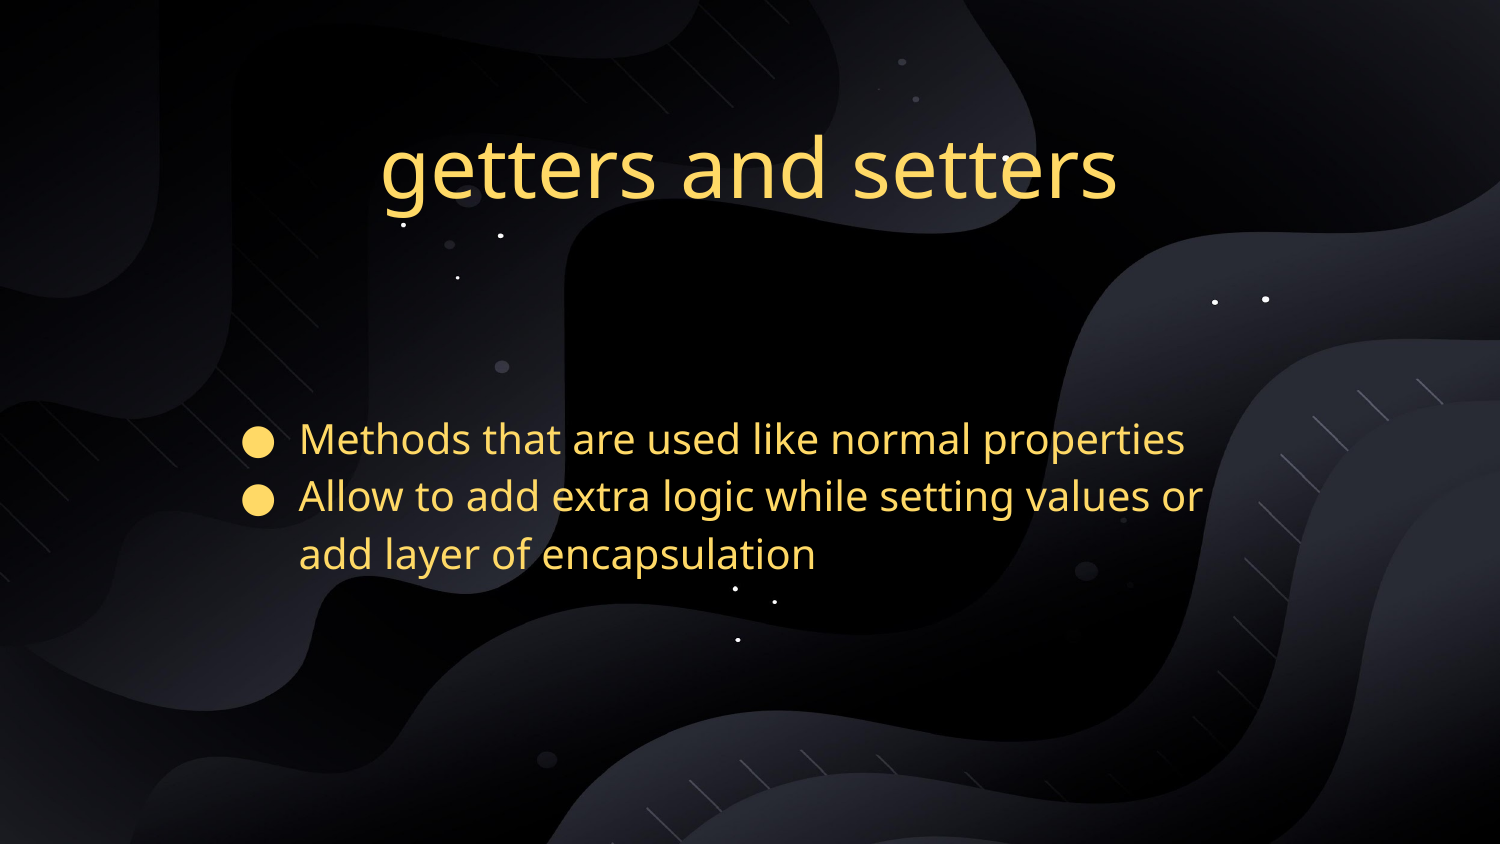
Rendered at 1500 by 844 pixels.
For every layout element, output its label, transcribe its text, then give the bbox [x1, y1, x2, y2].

list Methods that are used like normal properties Allow to add extra logic while setting values or add layer of encapsulation [215, 401, 1284, 606]
picture [0, 0, 1500, 844]
title getters and setters [200, 66, 1300, 265]
